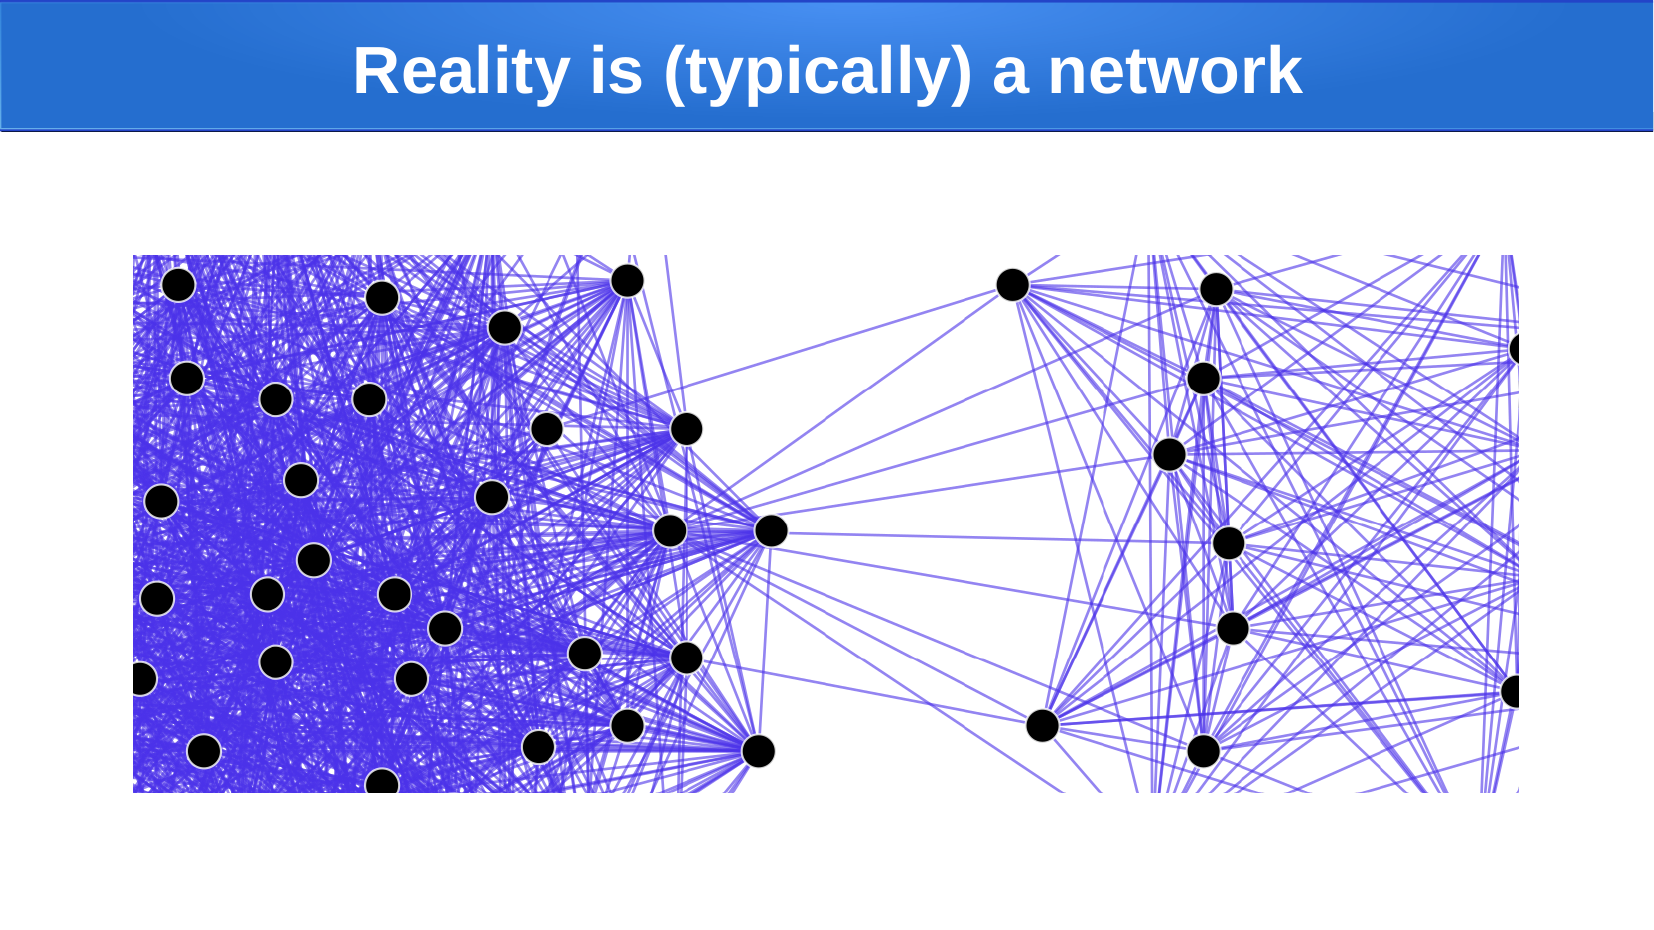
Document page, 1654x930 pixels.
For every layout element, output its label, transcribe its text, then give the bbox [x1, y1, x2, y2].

title Reality is (typically) a network [82, 5, 1576, 135]
picture [133, 255, 1519, 793]
